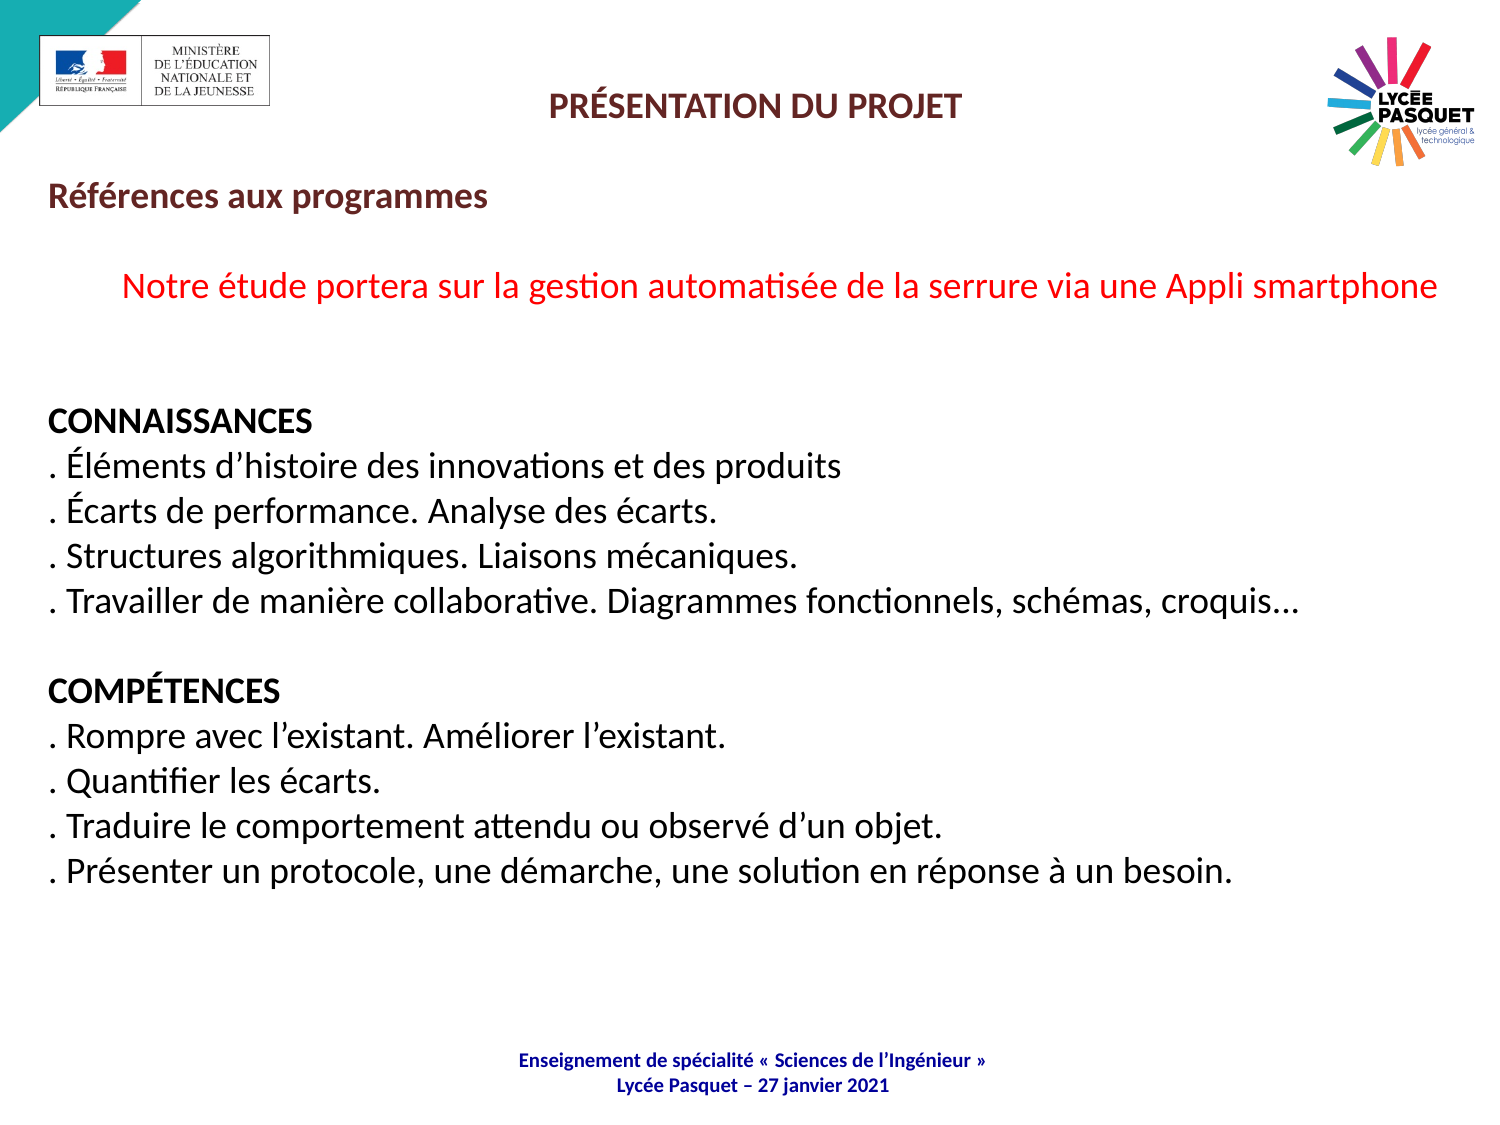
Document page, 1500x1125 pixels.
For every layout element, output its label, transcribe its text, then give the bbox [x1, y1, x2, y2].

text_box Références aux programmes Notre étude portera sur la gestion automatisée de la serrure via une Appli smartphone CONNAISSANCES . Éléments d’histoire des innovations et des produits . Écarts de performance. Analyse des écarts. . Structures algorithmiques. Liaisons mécaniques. . Travailler de manière collaborative. Diagrammes fonctionnels, schémas, croquis... COMPÉTENCES . Rompre avec l’existant. Améliorer l’existant. . Quantifier les écarts. . Traduire le comportement attendu ou observé d’un objet. . Présenter un protocole, une démarche, une solution en réponse à un besoin. [33, 163, 1499, 899]
text_box PRÉSENTATION DU PROJET [5, 73, 1500, 134]
picture [1325, 134, 1477, 163]
picture [1325, 26, 1477, 73]
picture [39, 35, 270, 106]
